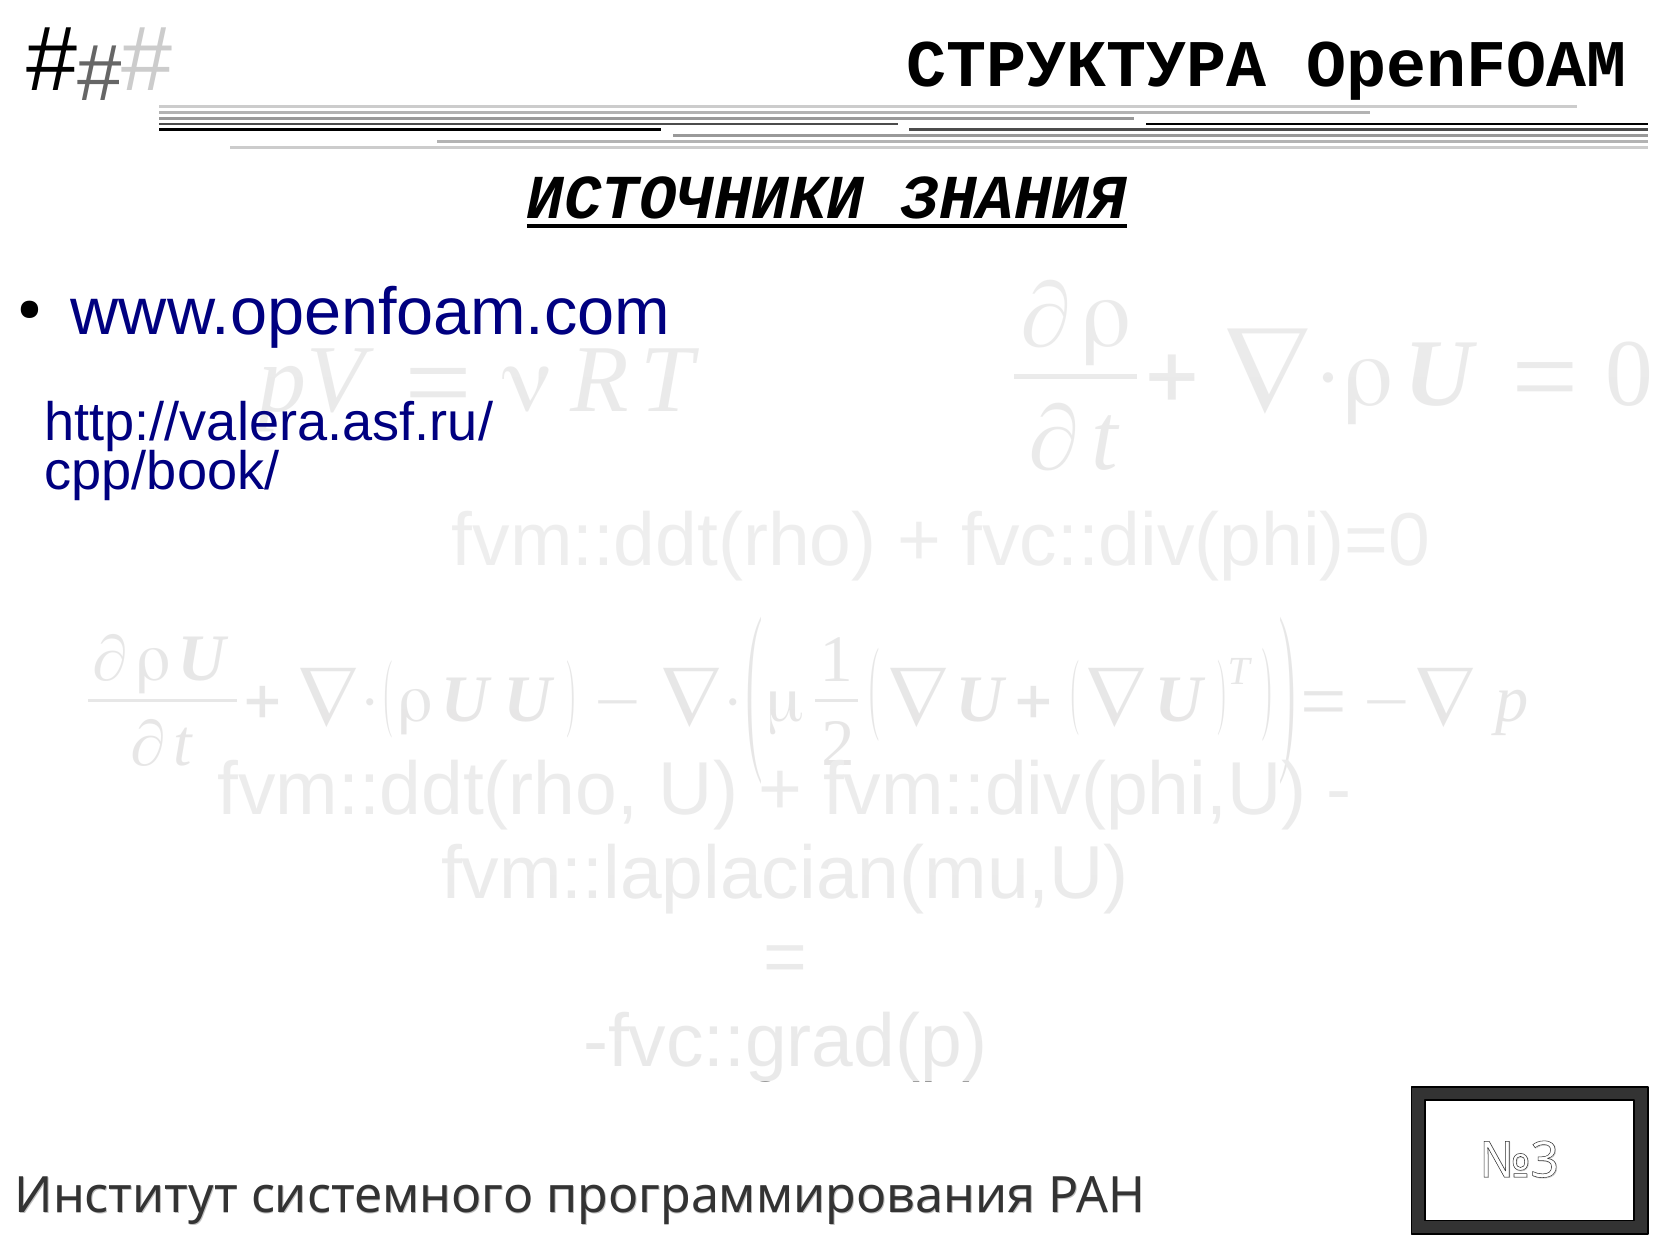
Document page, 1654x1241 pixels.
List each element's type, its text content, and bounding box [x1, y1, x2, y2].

list www.openfoam.com [0, 274, 1654, 1093]
text_box http://valera.asf.ru/cpp/book/ [29, 383, 532, 520]
title ИСТОЧНИКИ ЗНАНИЯ [0, 147, 1654, 257]
